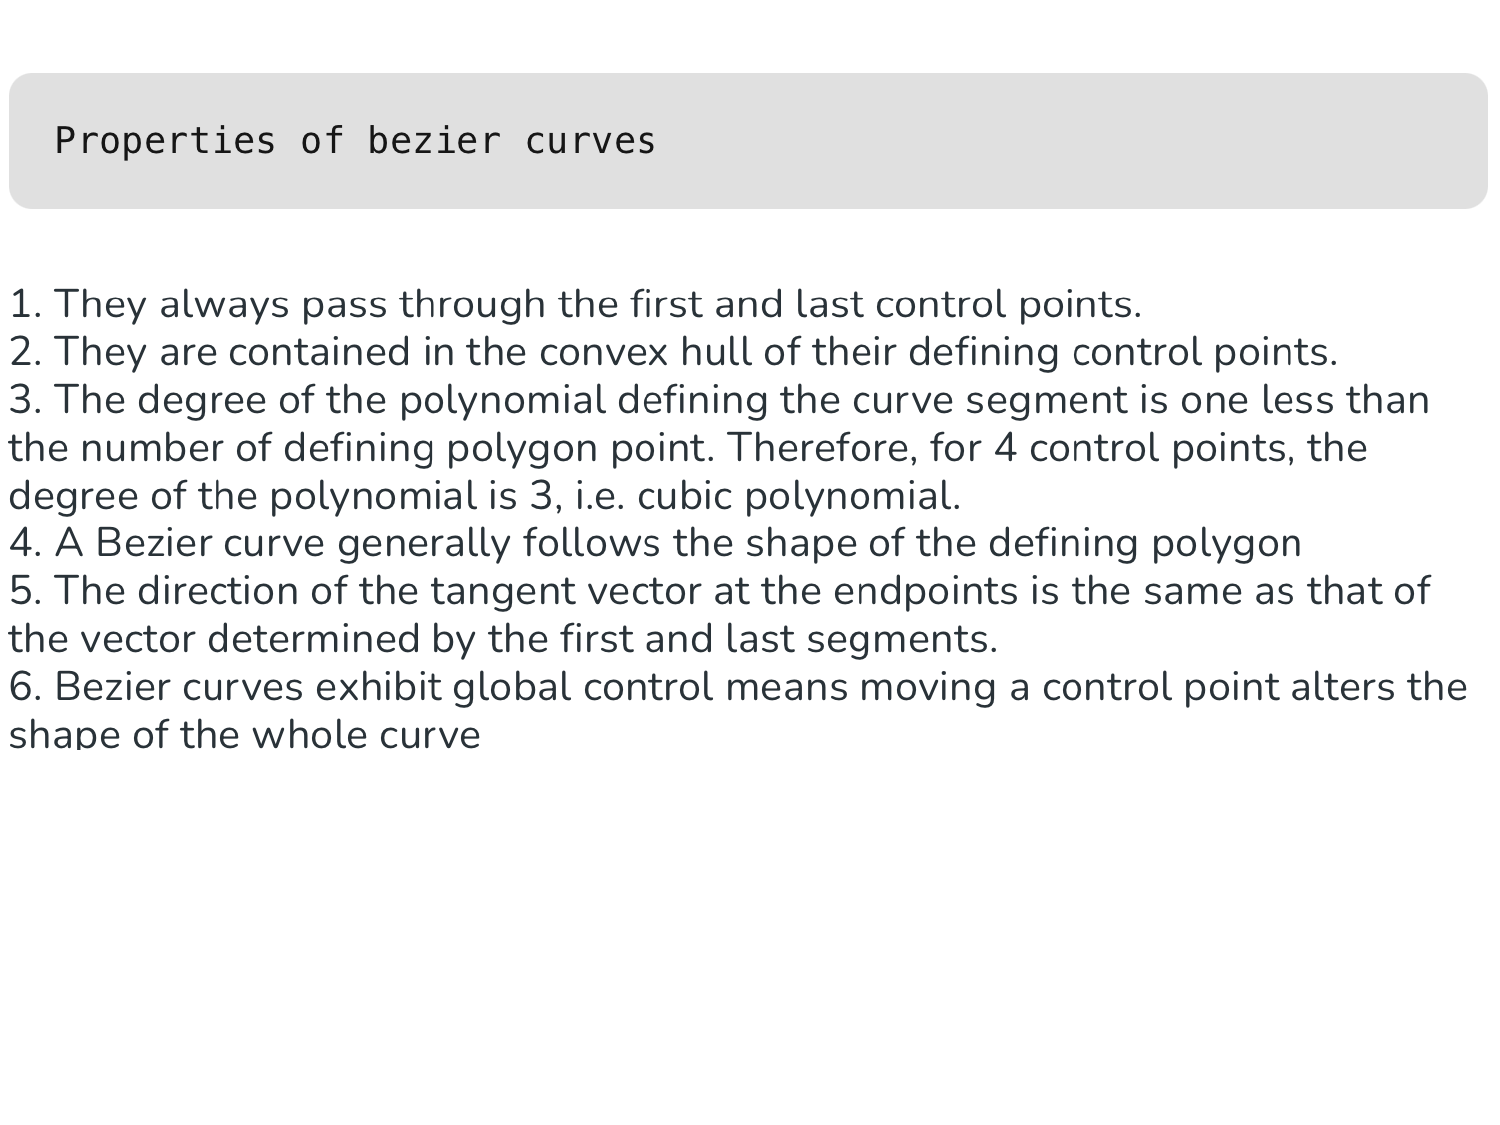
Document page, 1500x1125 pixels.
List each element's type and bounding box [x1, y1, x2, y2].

picture [3, 73, 1500, 751]
